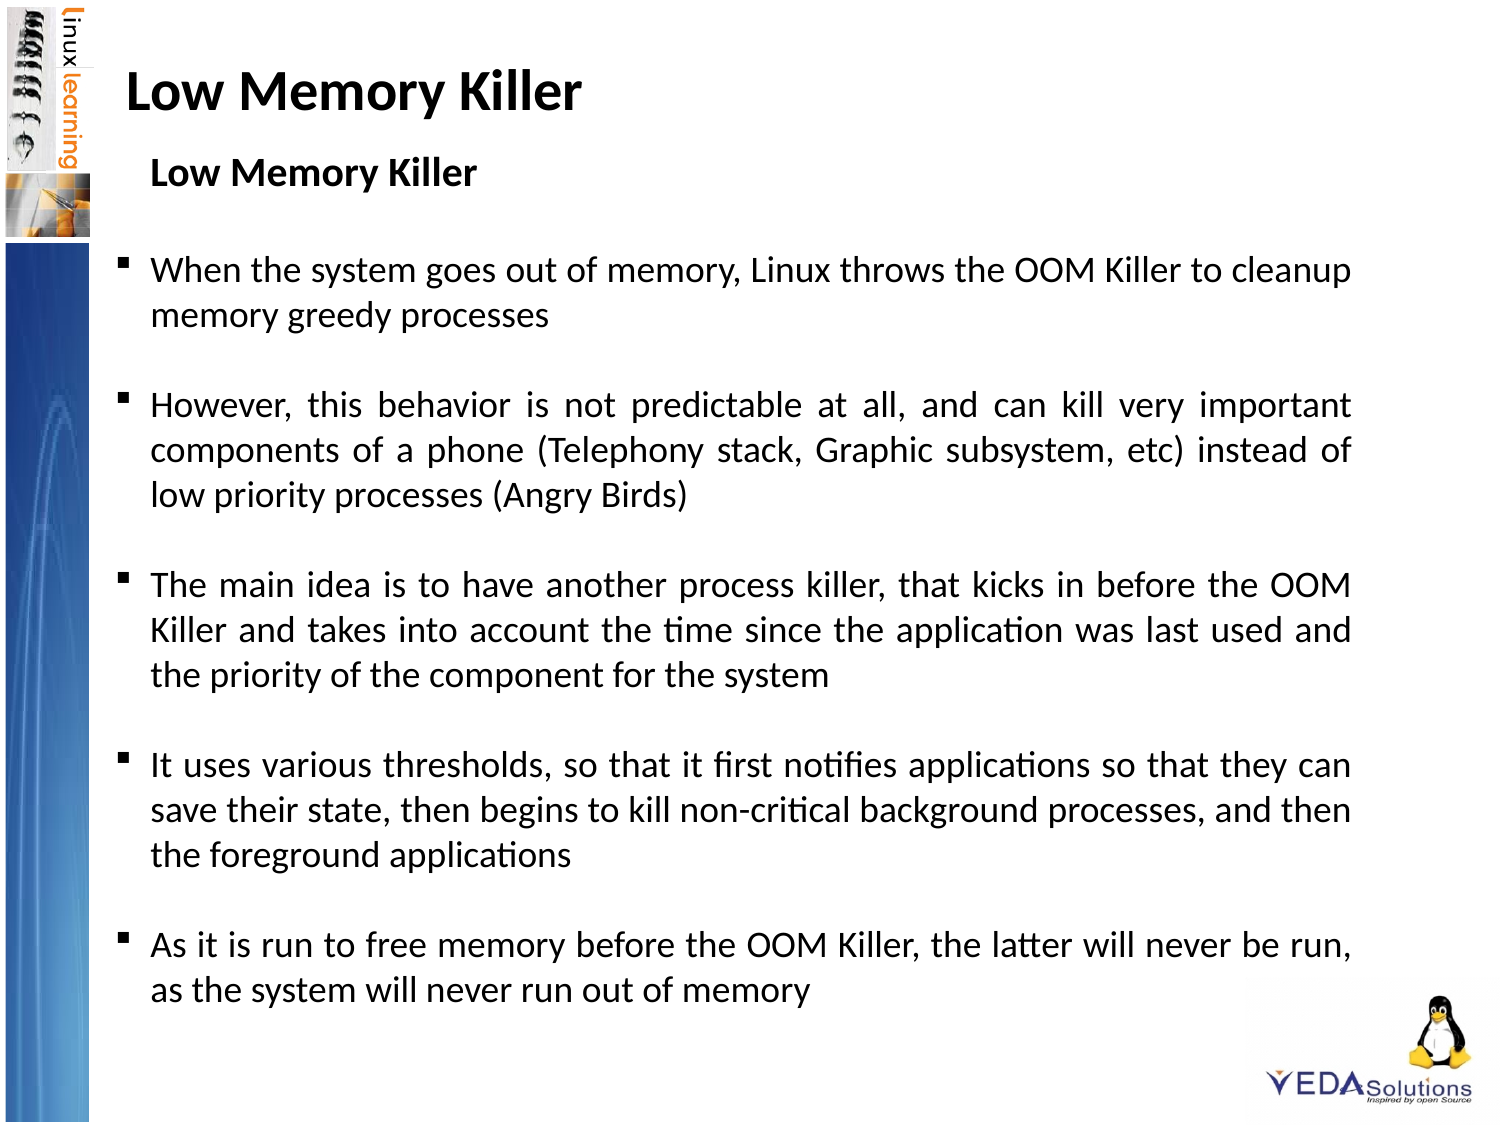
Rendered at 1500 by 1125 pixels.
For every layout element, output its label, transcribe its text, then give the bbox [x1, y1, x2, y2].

picture [5, 0, 97, 237]
picture [5, 243, 89, 1122]
text_box Low Memory Killer When the system goes out of memory, Linux throws the OOM Killer to cleanup memory greedy processes However, this behavior is not predictable at all, and can kill very important components of a phone (Telephony stack, Graphic subsystem, etc) instead of low priority processes (Angry Birds) The main idea is to have another process killer, that kicks in before the OOM Killer and takes into account the time since the application was last used and the priority of the component for the system It uses various thresholds, so that it first notifies applications so that they can save their state, then begins to kill non-critical background processes, and then the foreground applications As it is run to free memory before the OOM Killer, the latter will never be run, as the system will never run out of memory [100, 137, 1369, 946]
text_box Low Memory Killer [112, 45, 1425, 197]
picture [1245, 977, 1500, 1125]
